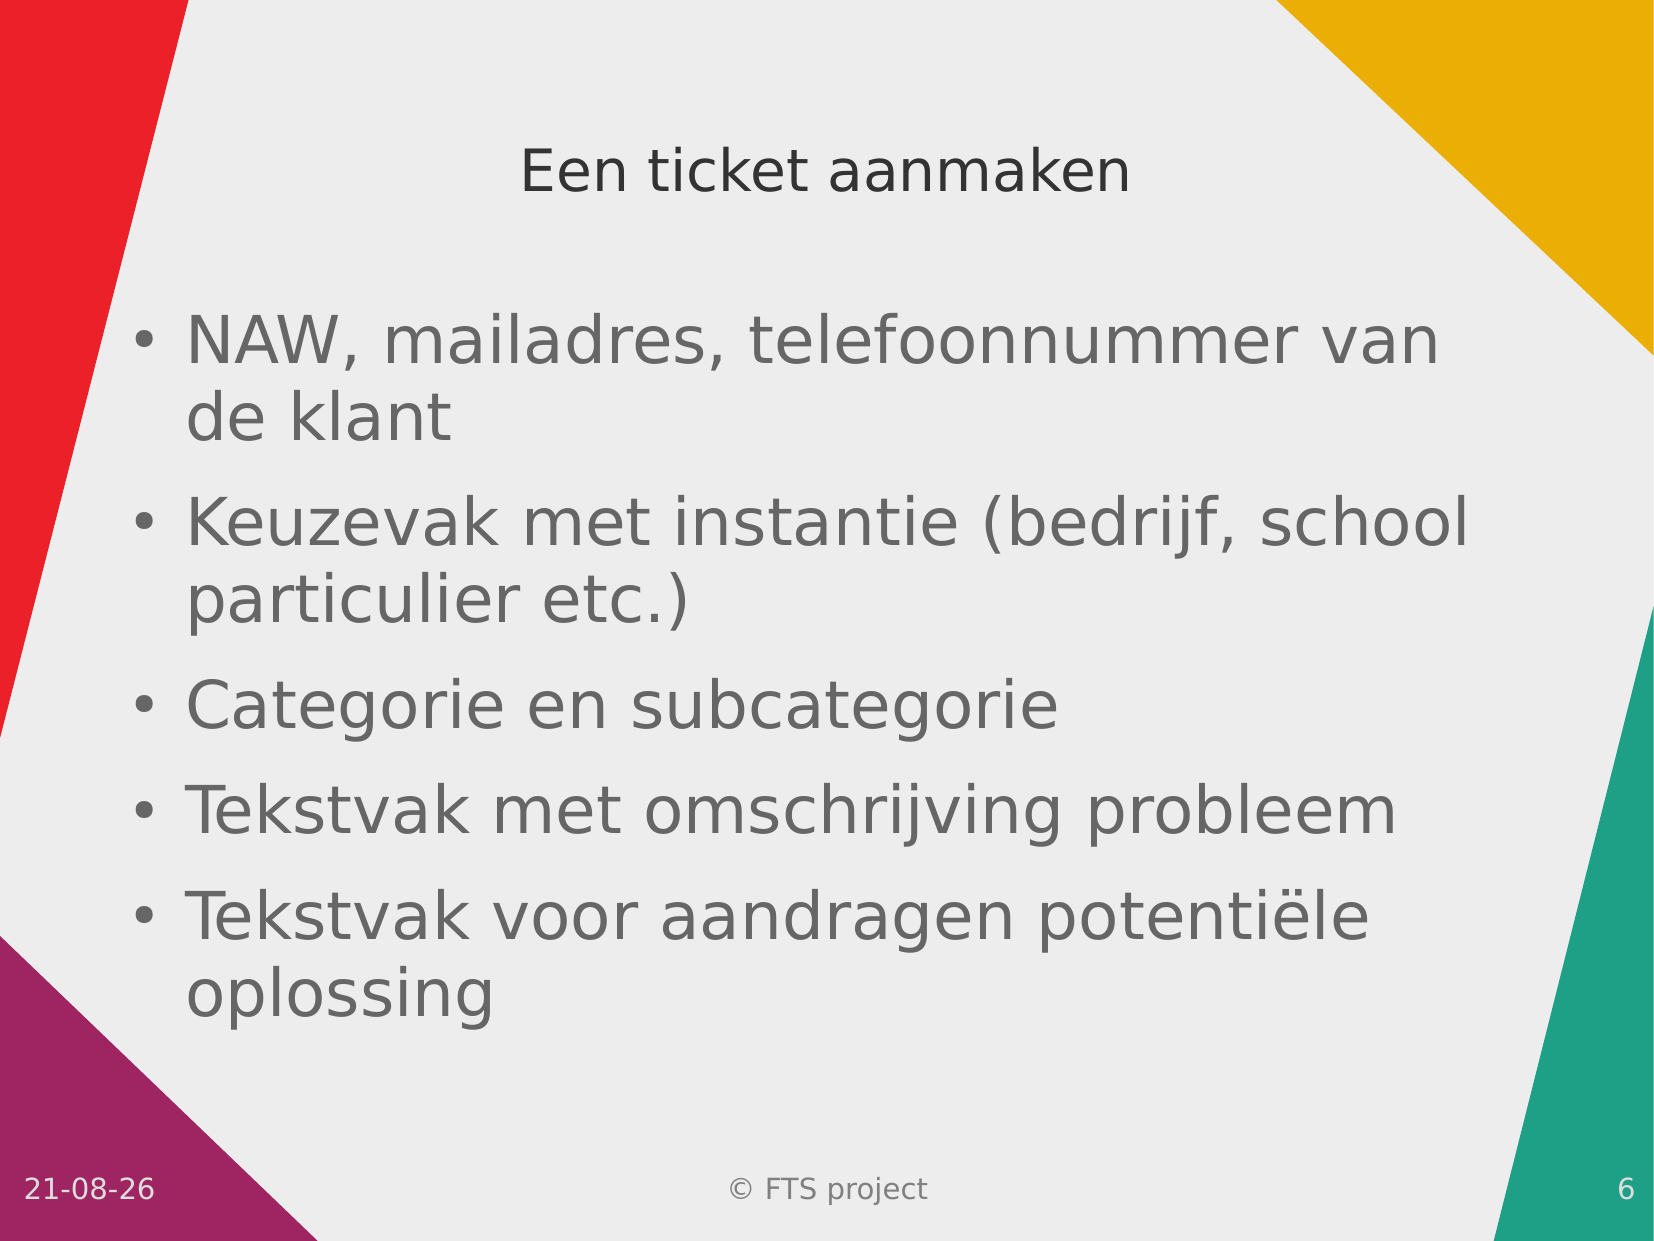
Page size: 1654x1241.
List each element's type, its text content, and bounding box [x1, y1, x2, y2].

list NAW, mailadres, telefoonnummer van de klant Keuzevak met instantie (bedrijf, school particulier etc.) Categorie en subcategorie Tekstvak met omschrijving probleem Tekstvak voor aandragen potentiële oplossing [114, 301, 1539, 1033]
title Een ticket aanmaken [114, 73, 1539, 270]
